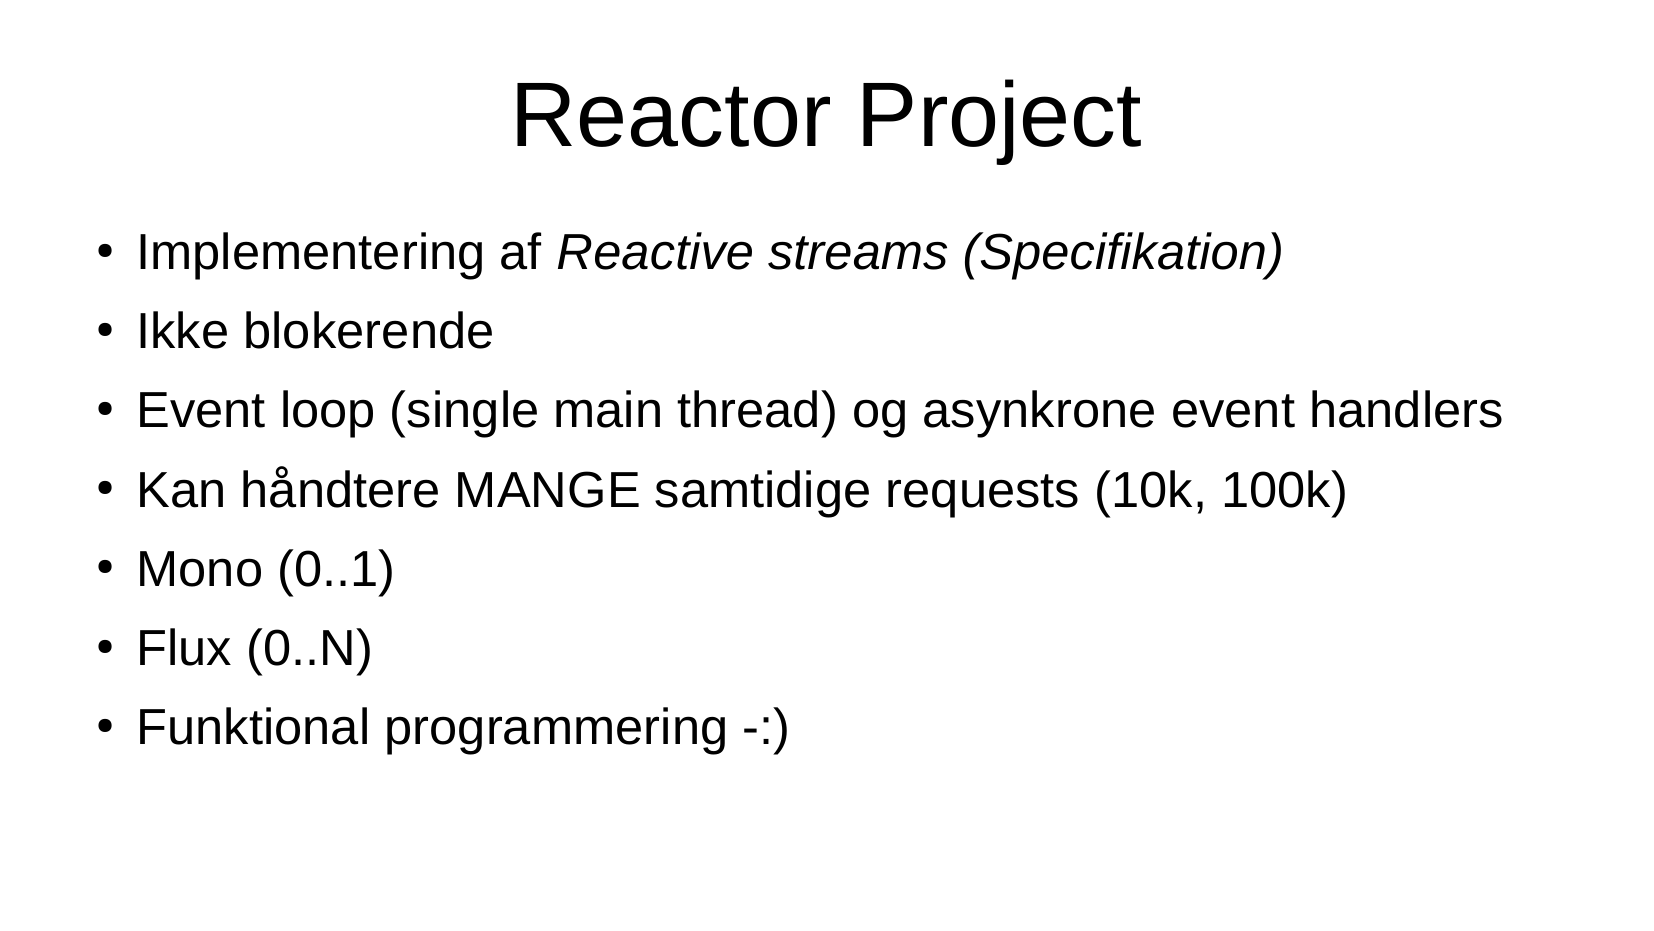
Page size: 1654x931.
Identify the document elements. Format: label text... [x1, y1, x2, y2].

title Reactor Project [82, 37, 1571, 193]
list Implementering af Reactive streams (Specifikation) Ikke blokerende Event loop (single main thread) og asynkrone event handlers Kan håndtere MANGE samtidige requests (10k, 100k) Mono (0..1) Flux (0..N) Funktional programmering -:) [82, 223, 1571, 763]
